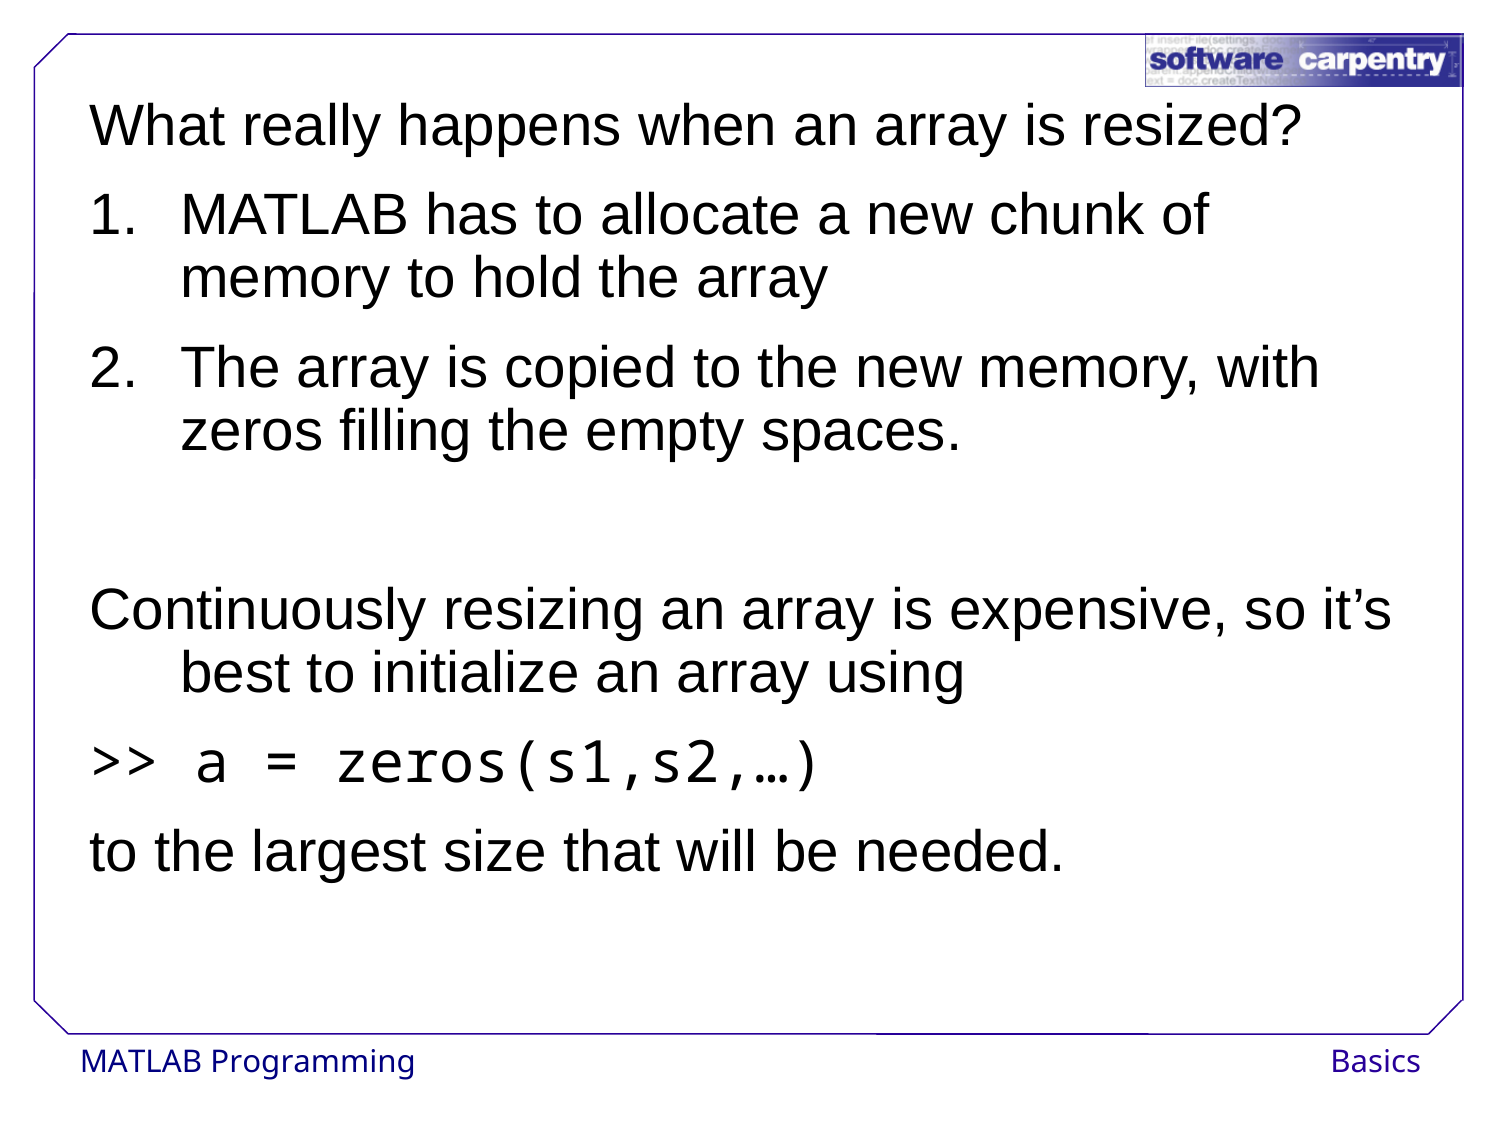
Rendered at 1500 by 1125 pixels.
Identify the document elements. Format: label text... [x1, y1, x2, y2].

list What really happens when an array is resized? MATLAB has to allocate a new chunk of memory to hold the array The array is copied to the new memory, with zeros filling the empty spaces. Continuously resizing an array is expensive, so it’s best to initialize an array using >> a = zeros(s1,s2,…) to the largest size that will be needed. [75, 87, 1426, 988]
picture [1145, 33, 1464, 87]
